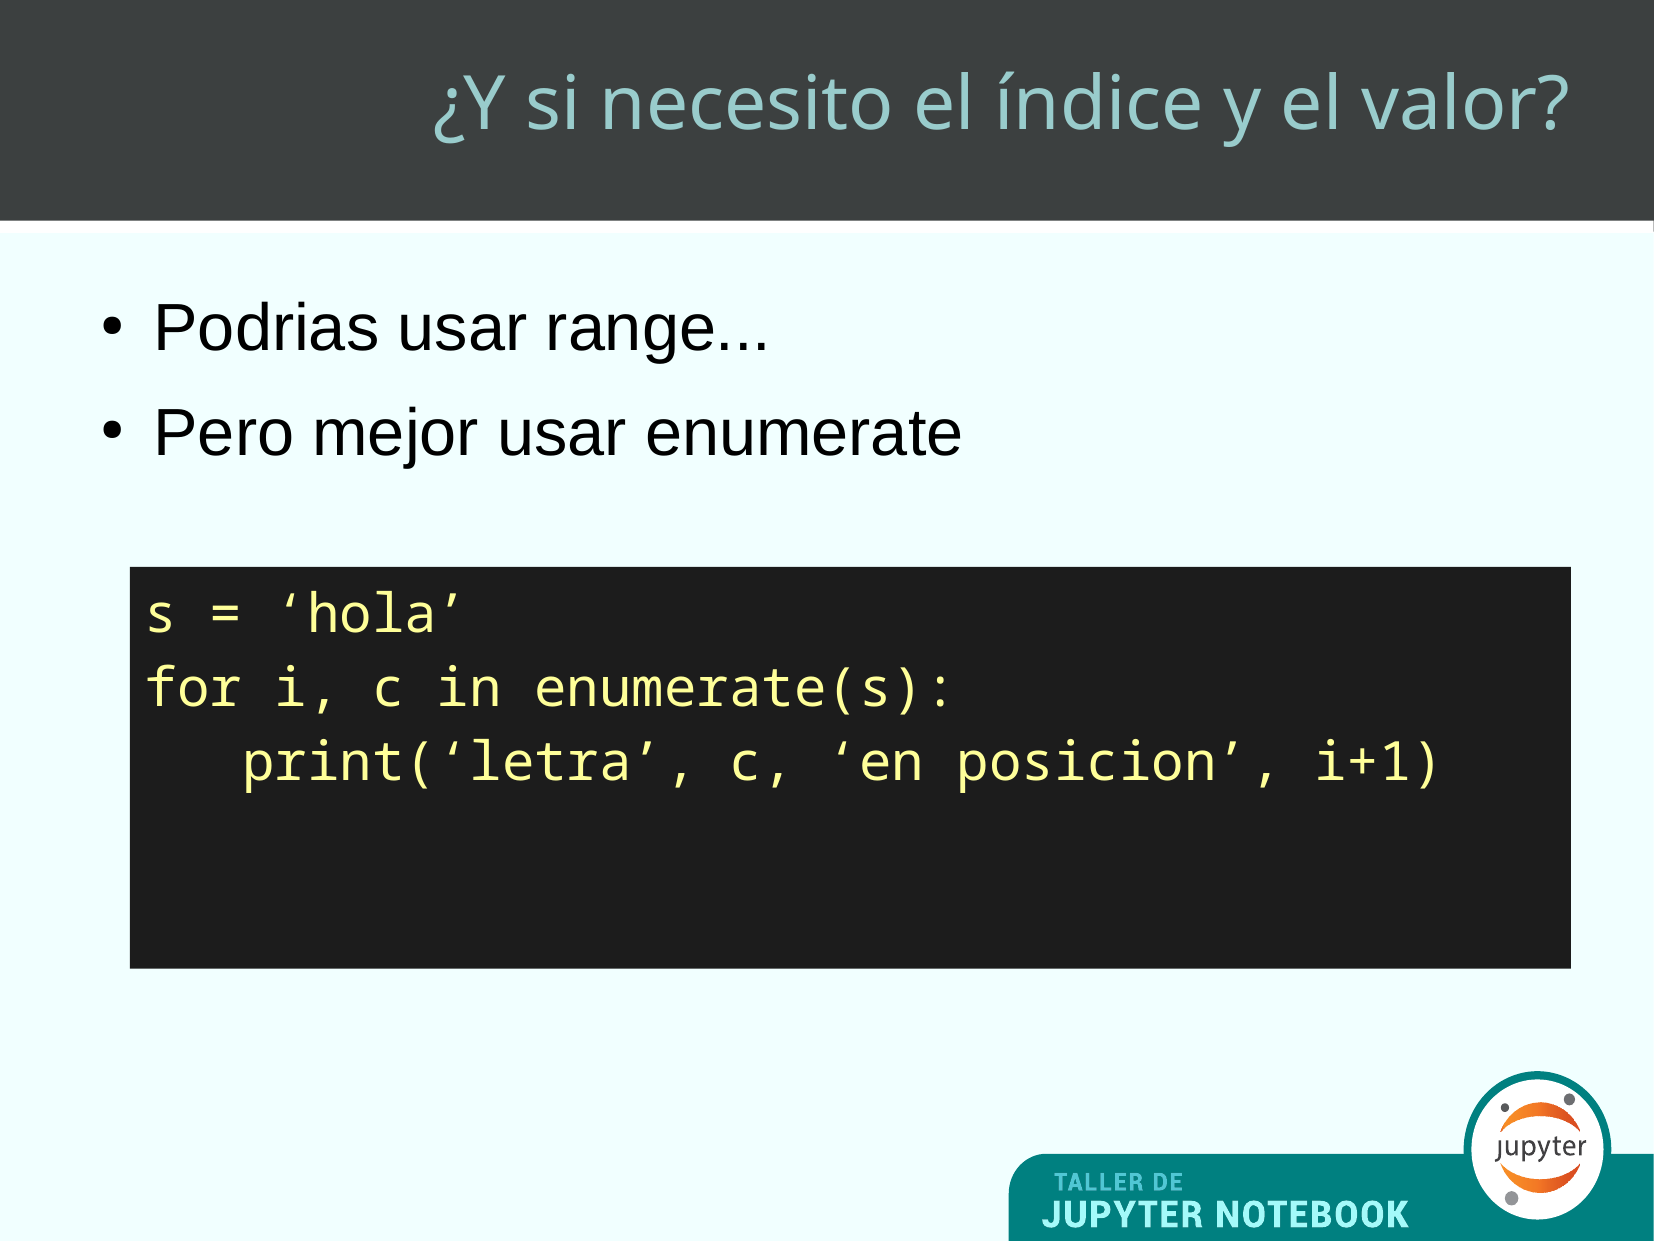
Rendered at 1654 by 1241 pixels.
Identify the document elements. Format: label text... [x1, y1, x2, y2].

title ¿Y si necesito el índice y el valor? [82, 49, 1571, 257]
text_box s = ‘hola’ for i, c in enumerate(s): print(‘letra’, c, ‘en posicion’, i+1) [129, 566, 1571, 969]
list Podrias usar range... Pero mejor usar enumerate [82, 290, 1571, 1010]
